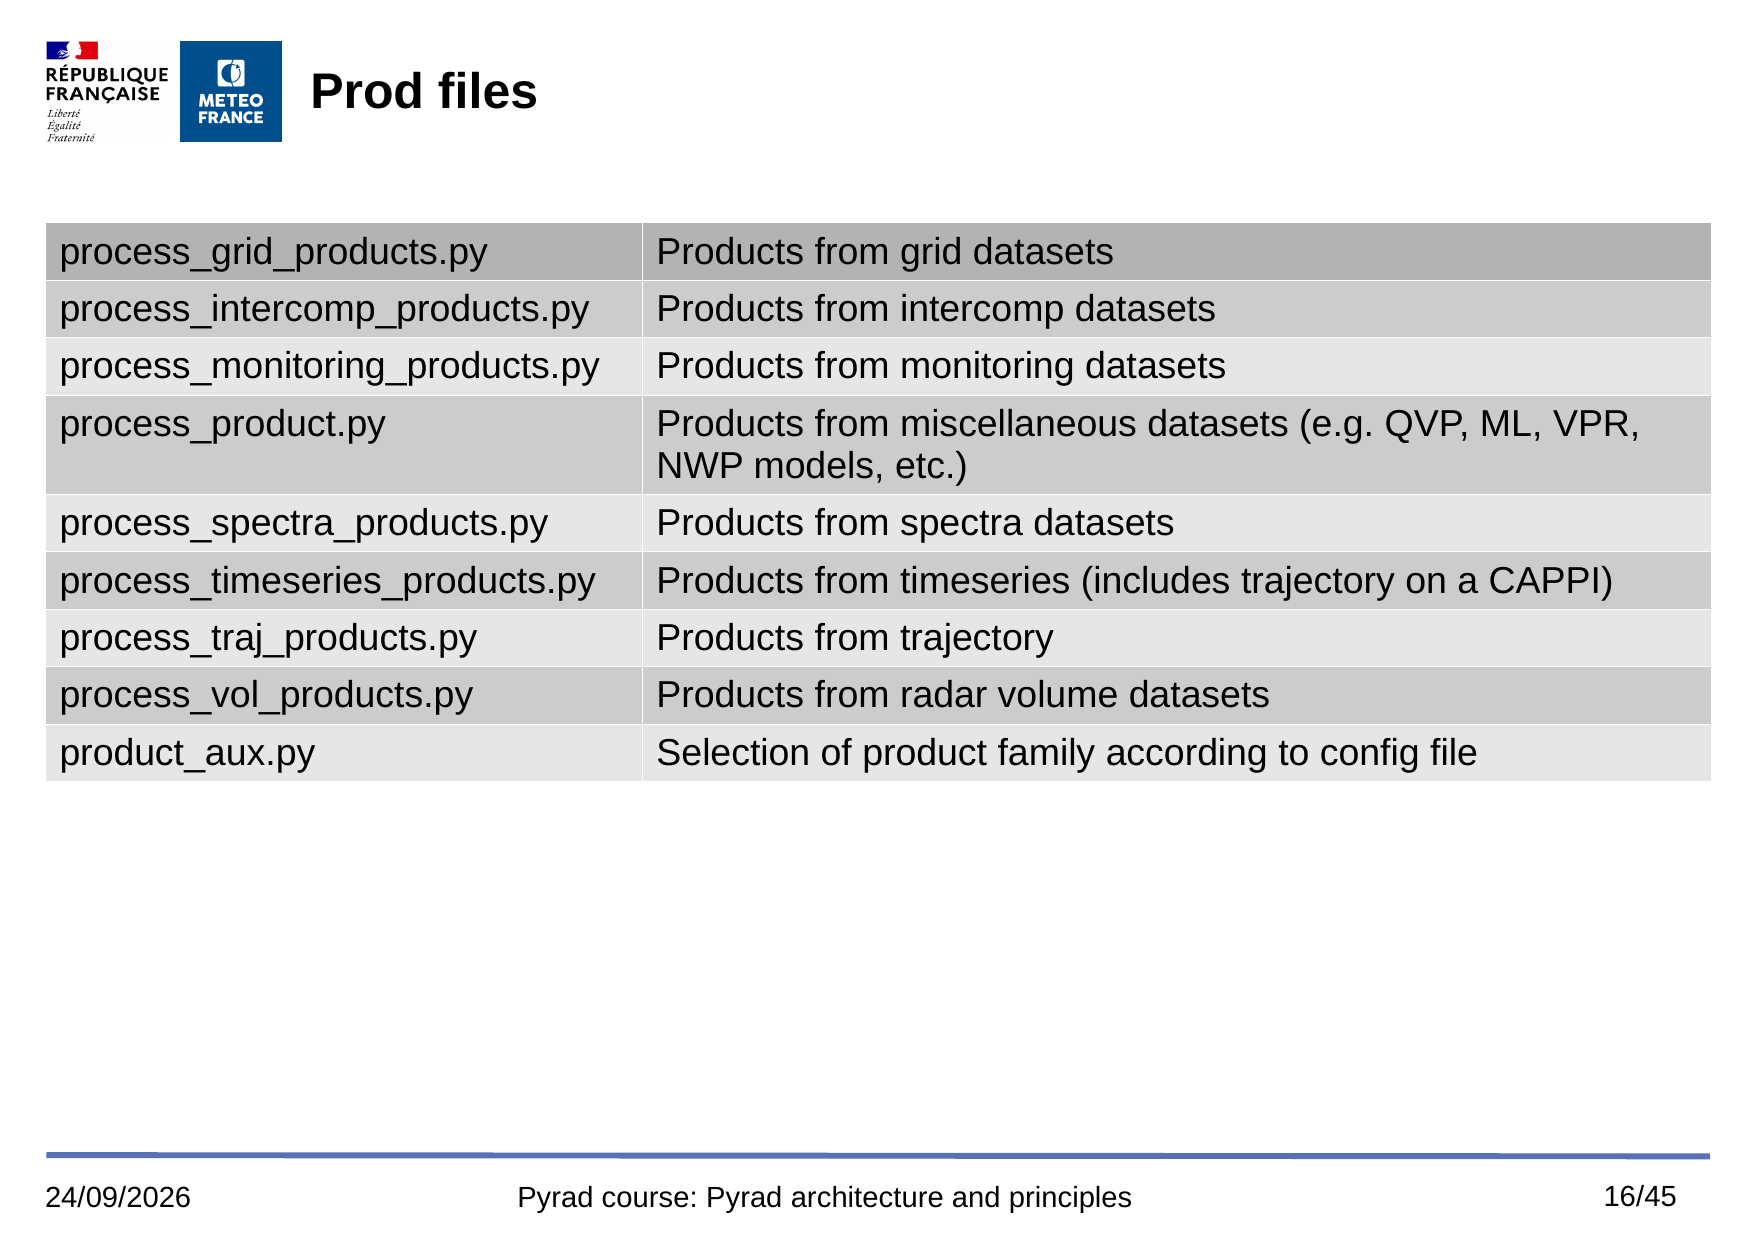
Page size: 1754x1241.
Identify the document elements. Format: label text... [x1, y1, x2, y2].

table_cell process_product.py [46, 396, 642, 494]
table_cell Products from monitoring datasets [643, 338, 1711, 395]
table_cell Selection of product family according to config file [643, 725, 1711, 781]
table_cell process_intercomp_products.py [46, 281, 642, 337]
table_cell Products from timeseries (includes trajectory on a CAPPI) [643, 552, 1711, 609]
table_cell process_spectra_products.py [46, 495, 642, 551]
table_cell process_traj_products.py [46, 610, 642, 666]
table_cell product_aux.py [46, 725, 642, 781]
table_cell Products from spectra datasets [643, 495, 1711, 551]
table_cell Products from radar volume datasets [643, 667, 1711, 724]
table_cell process_monitoring_products.py [46, 338, 642, 395]
table_header Products from grid datasets [643, 223, 1711, 280]
picture [180, 41, 282, 142]
table_cell Products from trajectory [643, 610, 1711, 666]
title Prod files [310, 40, 1697, 142]
table_cell Products from intercomp datasets [643, 281, 1711, 337]
picture [46, 41, 172, 142]
table_cell Products from miscellaneous datasets (e.g. QVP, ML, VPR, NWP models, etc.) [643, 396, 1711, 494]
table_cell process_vol_products.py [46, 667, 642, 724]
table_cell process_timeseries_products.py [46, 552, 642, 609]
table_header process_grid_products.py [46, 223, 642, 280]
